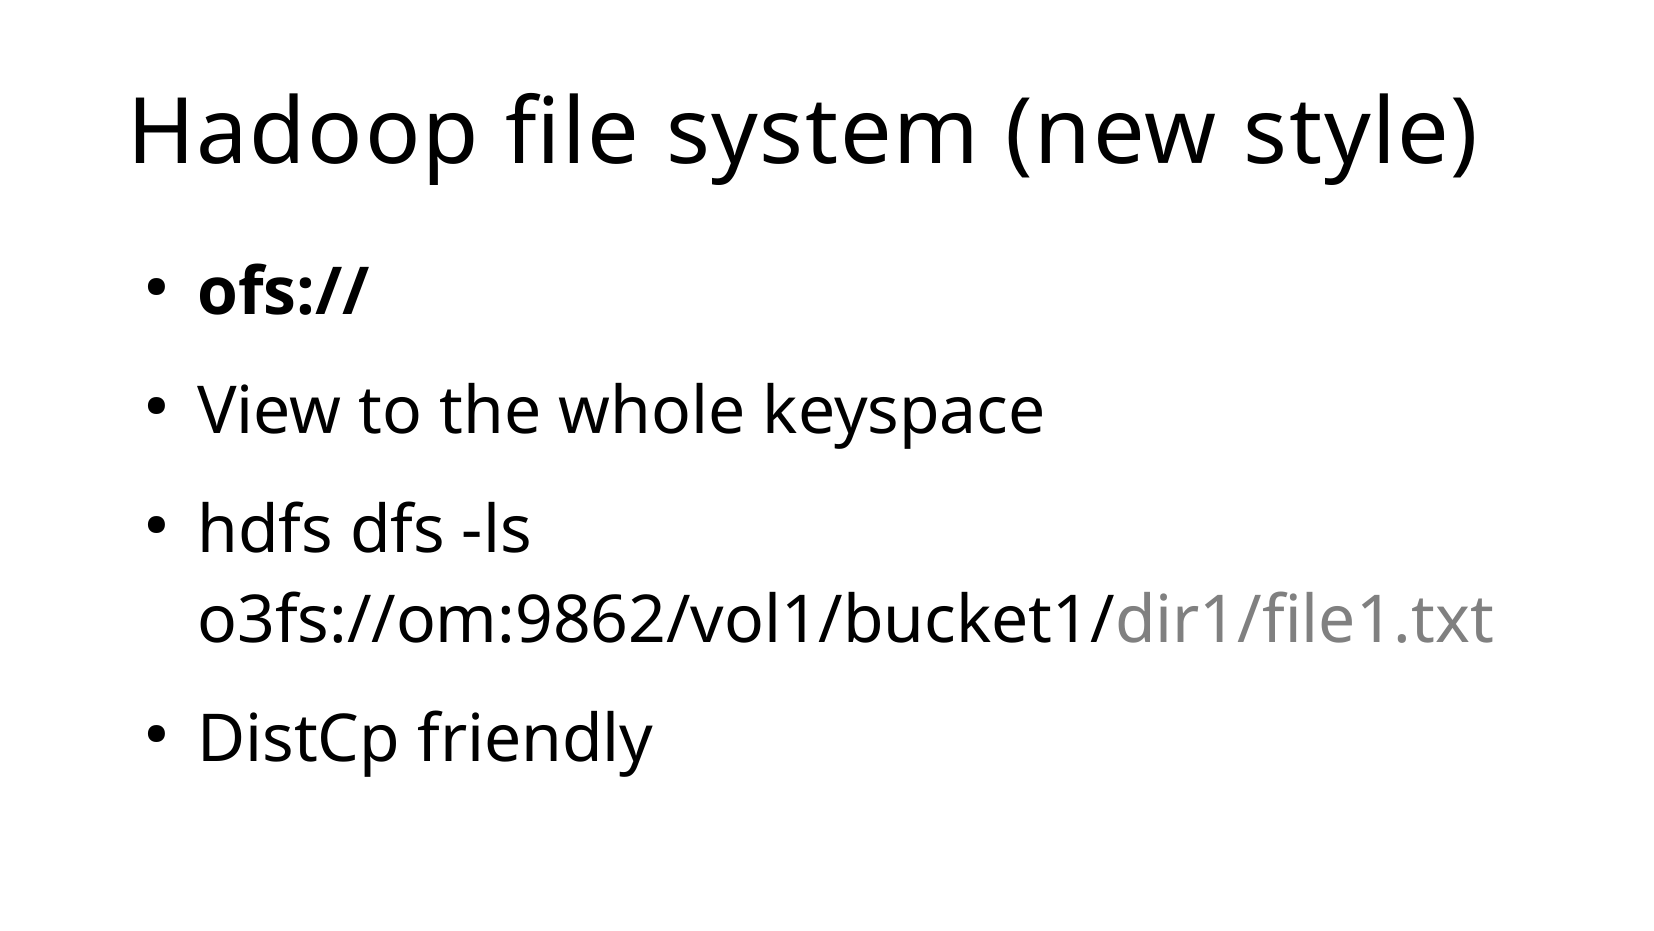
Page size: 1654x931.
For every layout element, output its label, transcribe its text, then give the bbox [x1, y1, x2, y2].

title Hadoop file system (new style) [127, 69, 1654, 187]
list ofs:// View to the whole keyspace hdfs dfs -ls o3fs://om:9862/vol1/bucket1/dir1/file1.txt DistCp friendly [127, 244, 1527, 784]
